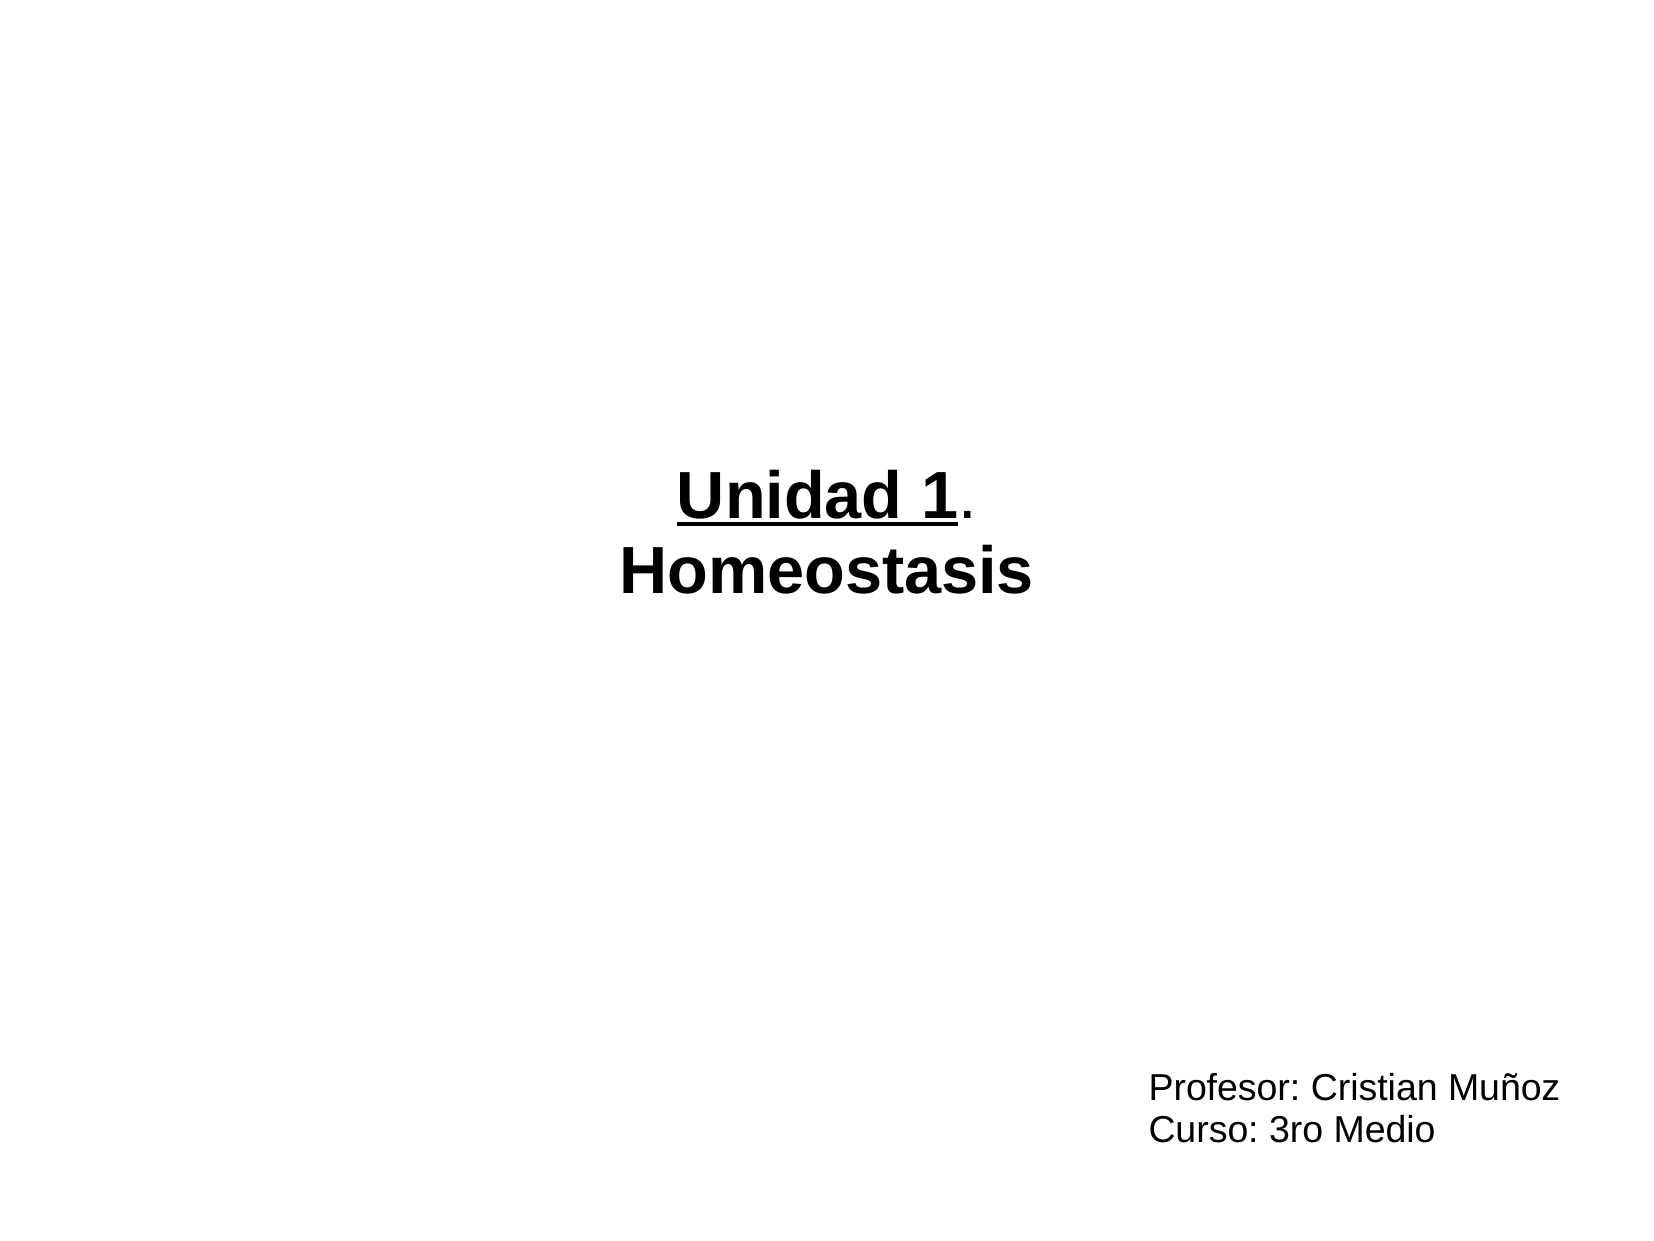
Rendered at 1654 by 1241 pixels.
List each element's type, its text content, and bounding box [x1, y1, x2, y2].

subtitle Unidad 1. Homeostasis [82, 439, 1571, 626]
text_box Profesor: Cristian Muñoz Curso: 3ro Medio [1133, 1058, 1583, 1158]
